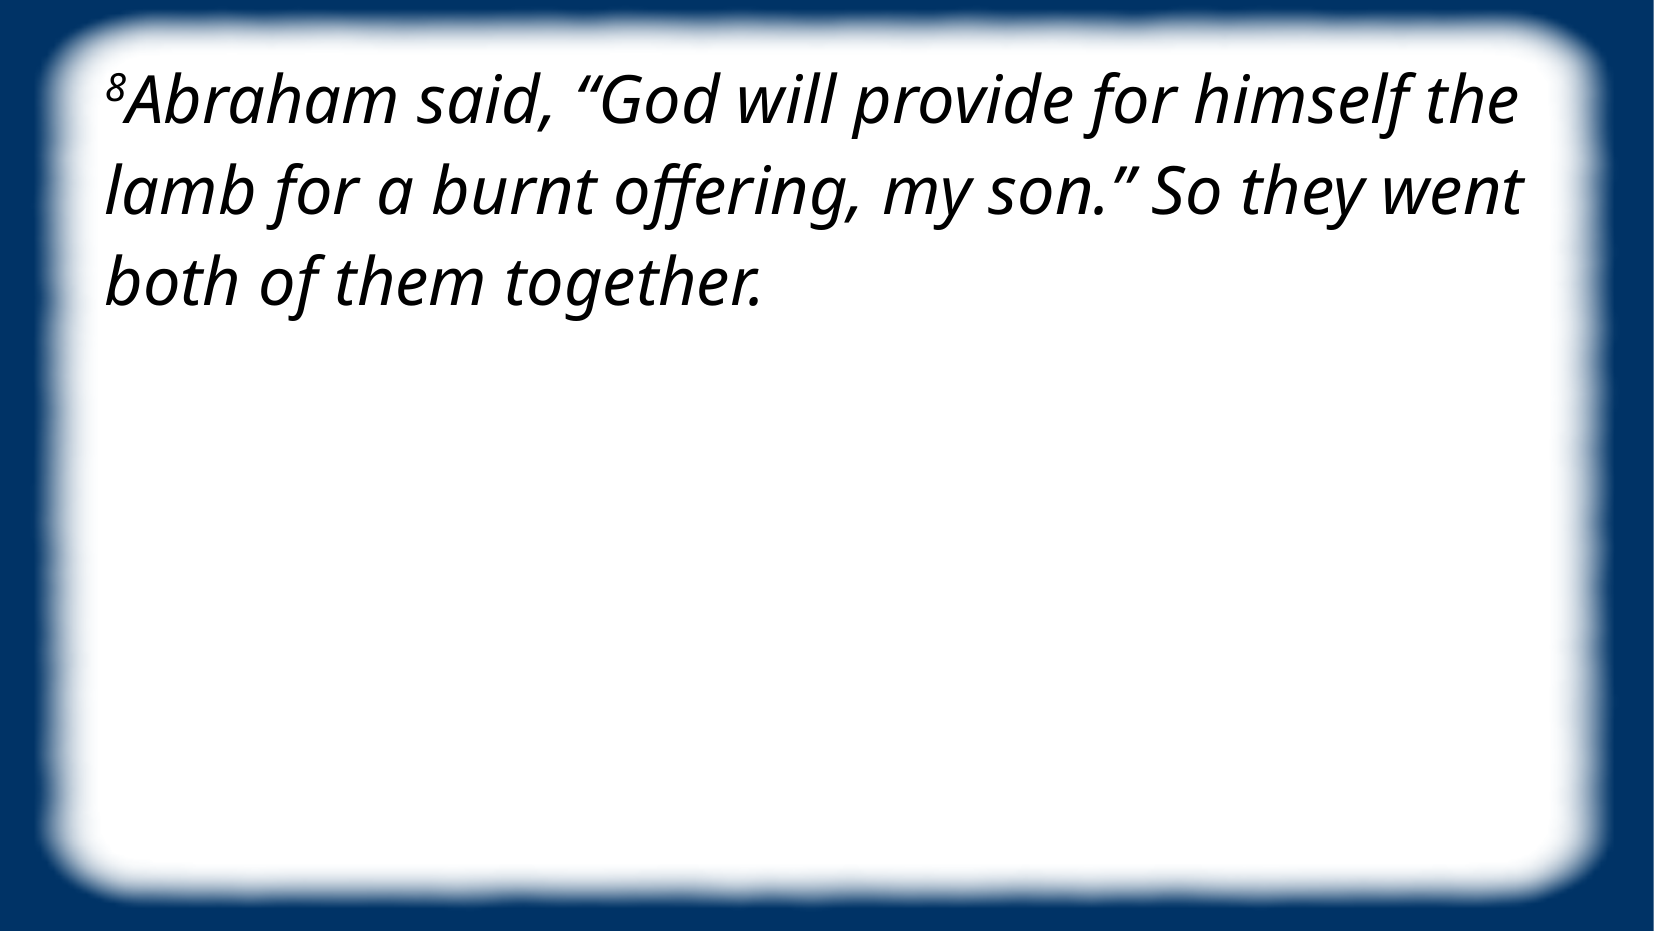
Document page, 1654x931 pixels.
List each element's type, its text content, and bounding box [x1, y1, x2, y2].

picture [0, 0, 1654, 931]
text_box 8Abraham said, “God will provide for himself the lamb for a burnt offering, my son.” So they went both of them together. [90, 45, 1576, 361]
